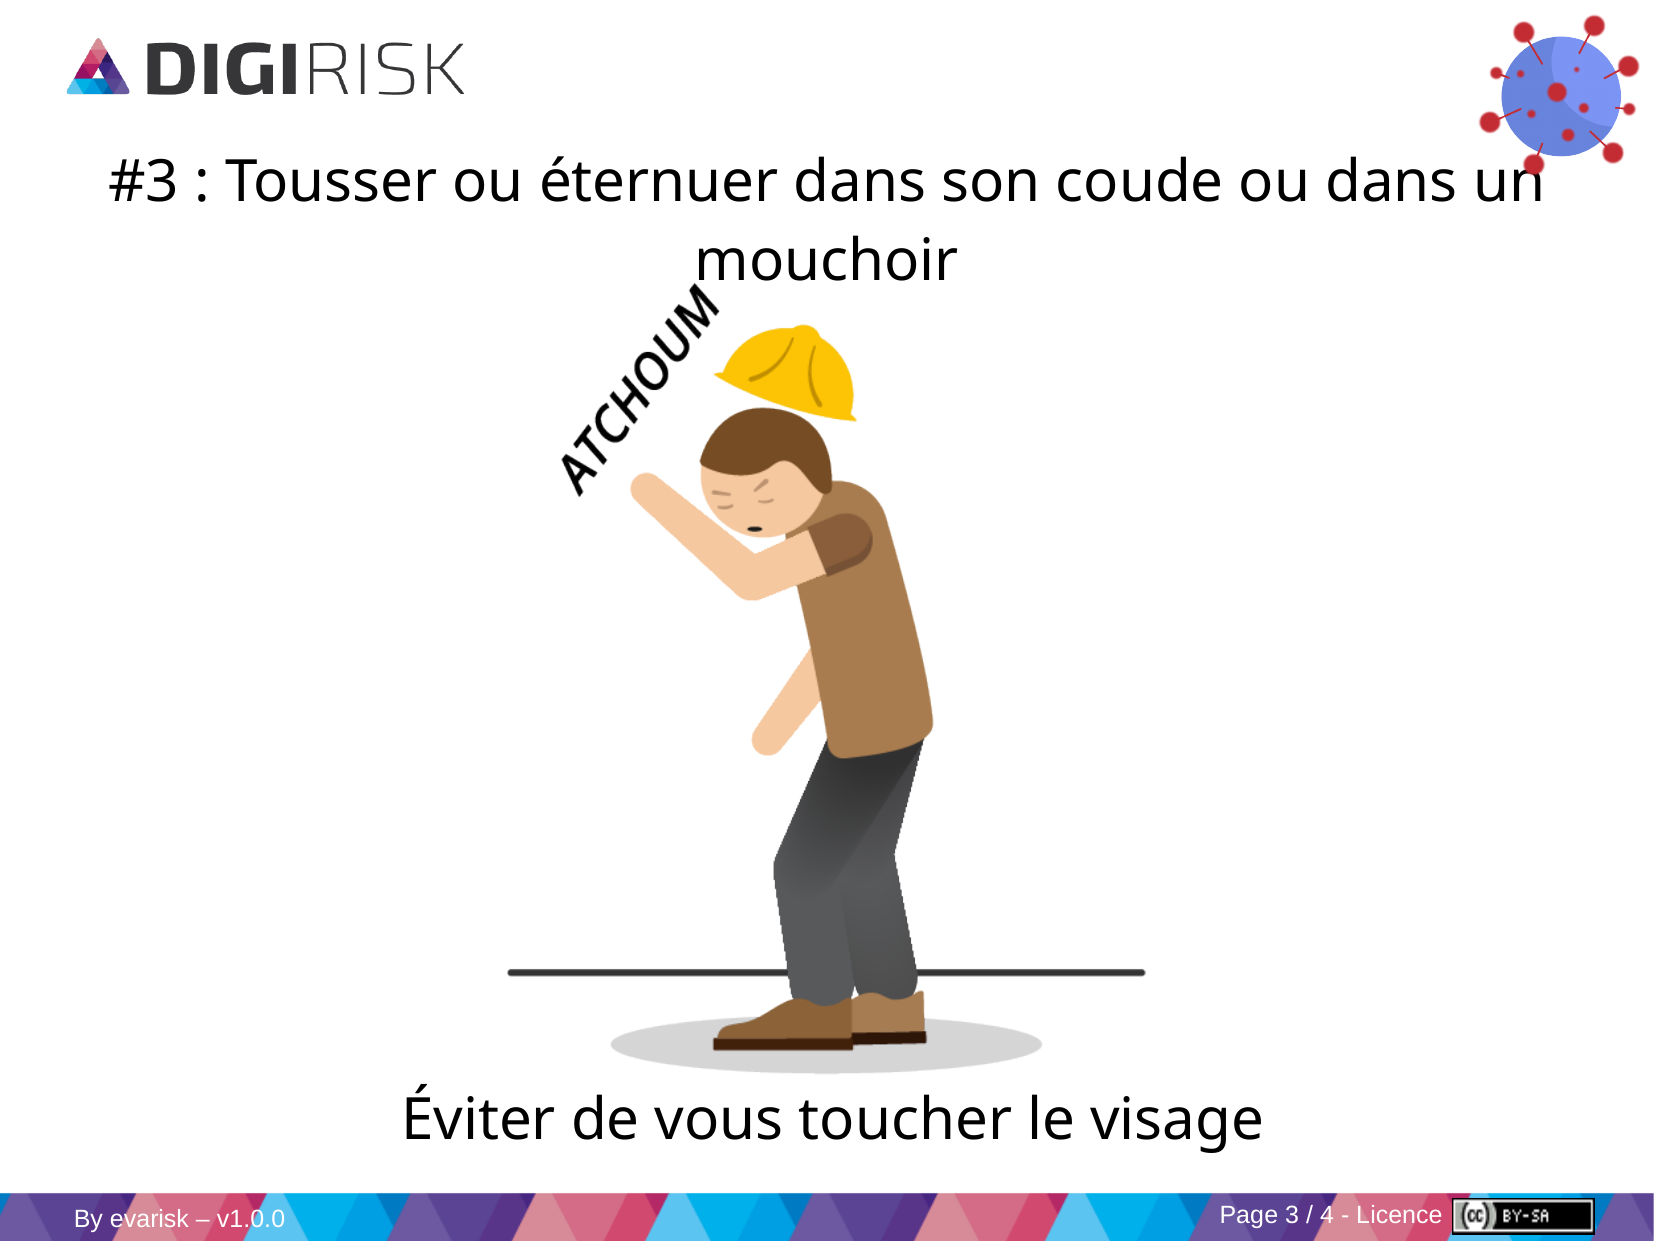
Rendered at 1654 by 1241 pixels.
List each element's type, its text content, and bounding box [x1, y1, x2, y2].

picture [507, 283, 1146, 1075]
title #3 : Tousser ou éternuer dans son coude ou dans un mouchoir [64, 177, 1589, 260]
picture [0, 1175, 1654, 1241]
picture [64, 35, 464, 95]
title Éviter de vous toucher le visage [70, 1075, 1595, 1158]
picture [1470, 6, 1648, 184]
